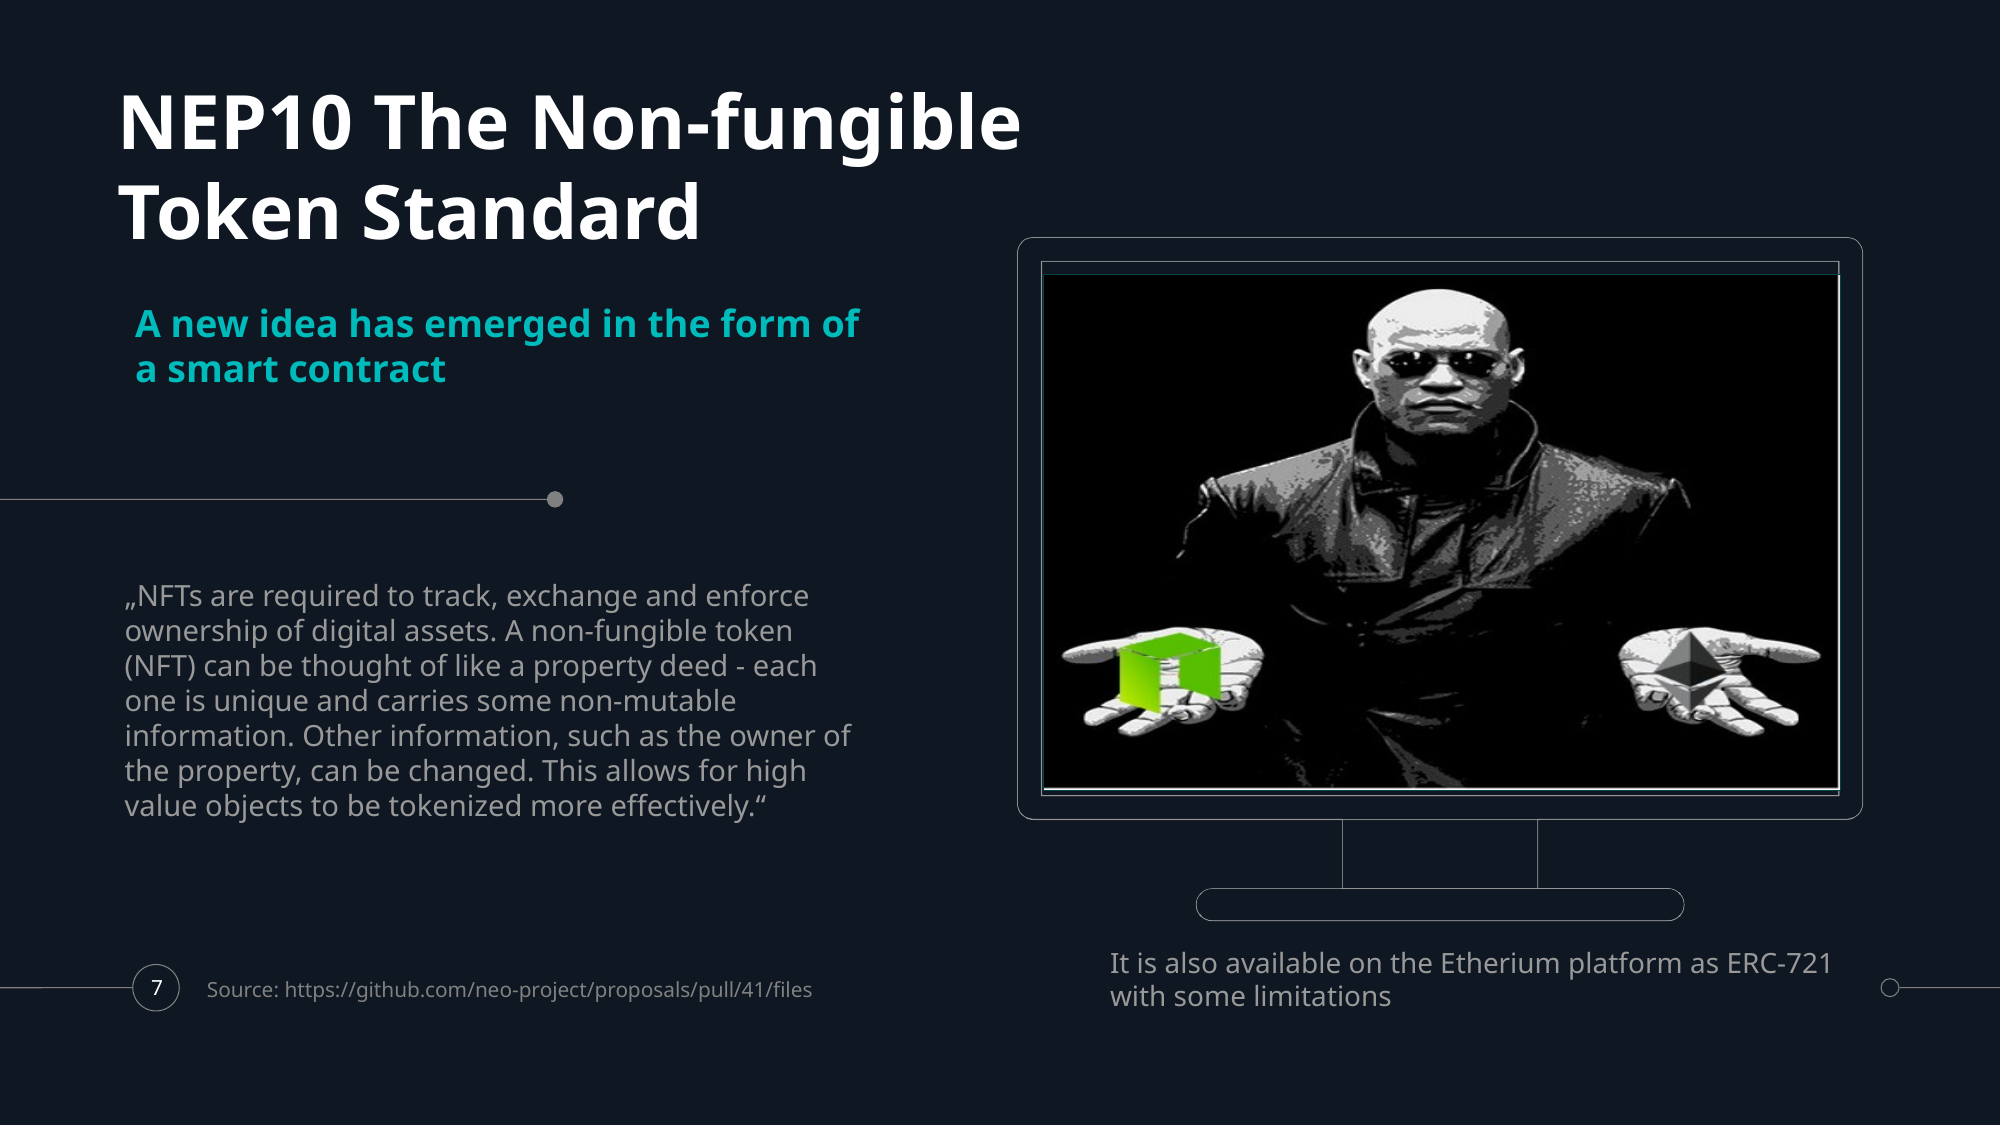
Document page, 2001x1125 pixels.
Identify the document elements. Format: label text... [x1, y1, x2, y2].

slide_number <number> [127, 964, 186, 1014]
list It is also available on the Etherium platform as ERC-721 with some limitations [1110, 945, 1841, 1013]
list „NFTs are required to track, exchange and enforce ownership of digital assets. A non-fungible token (NFT) can be thought of like a property deed - each one is unique and carries some non-mutable information. Other information, such as the owner of the property, can be changed. This allows for high value objects to be tokenized more effectively.“ [124, 577, 856, 901]
picture [1015, 235, 1865, 923]
list A new idea has emerged in the form of a smart contract [135, 299, 864, 394]
title NEP10 The Non-fungible Token Standard [117, 161, 1156, 255]
footer Source: https://github.com/neo-project/proposals/pull/41/files [191, 964, 976, 1014]
